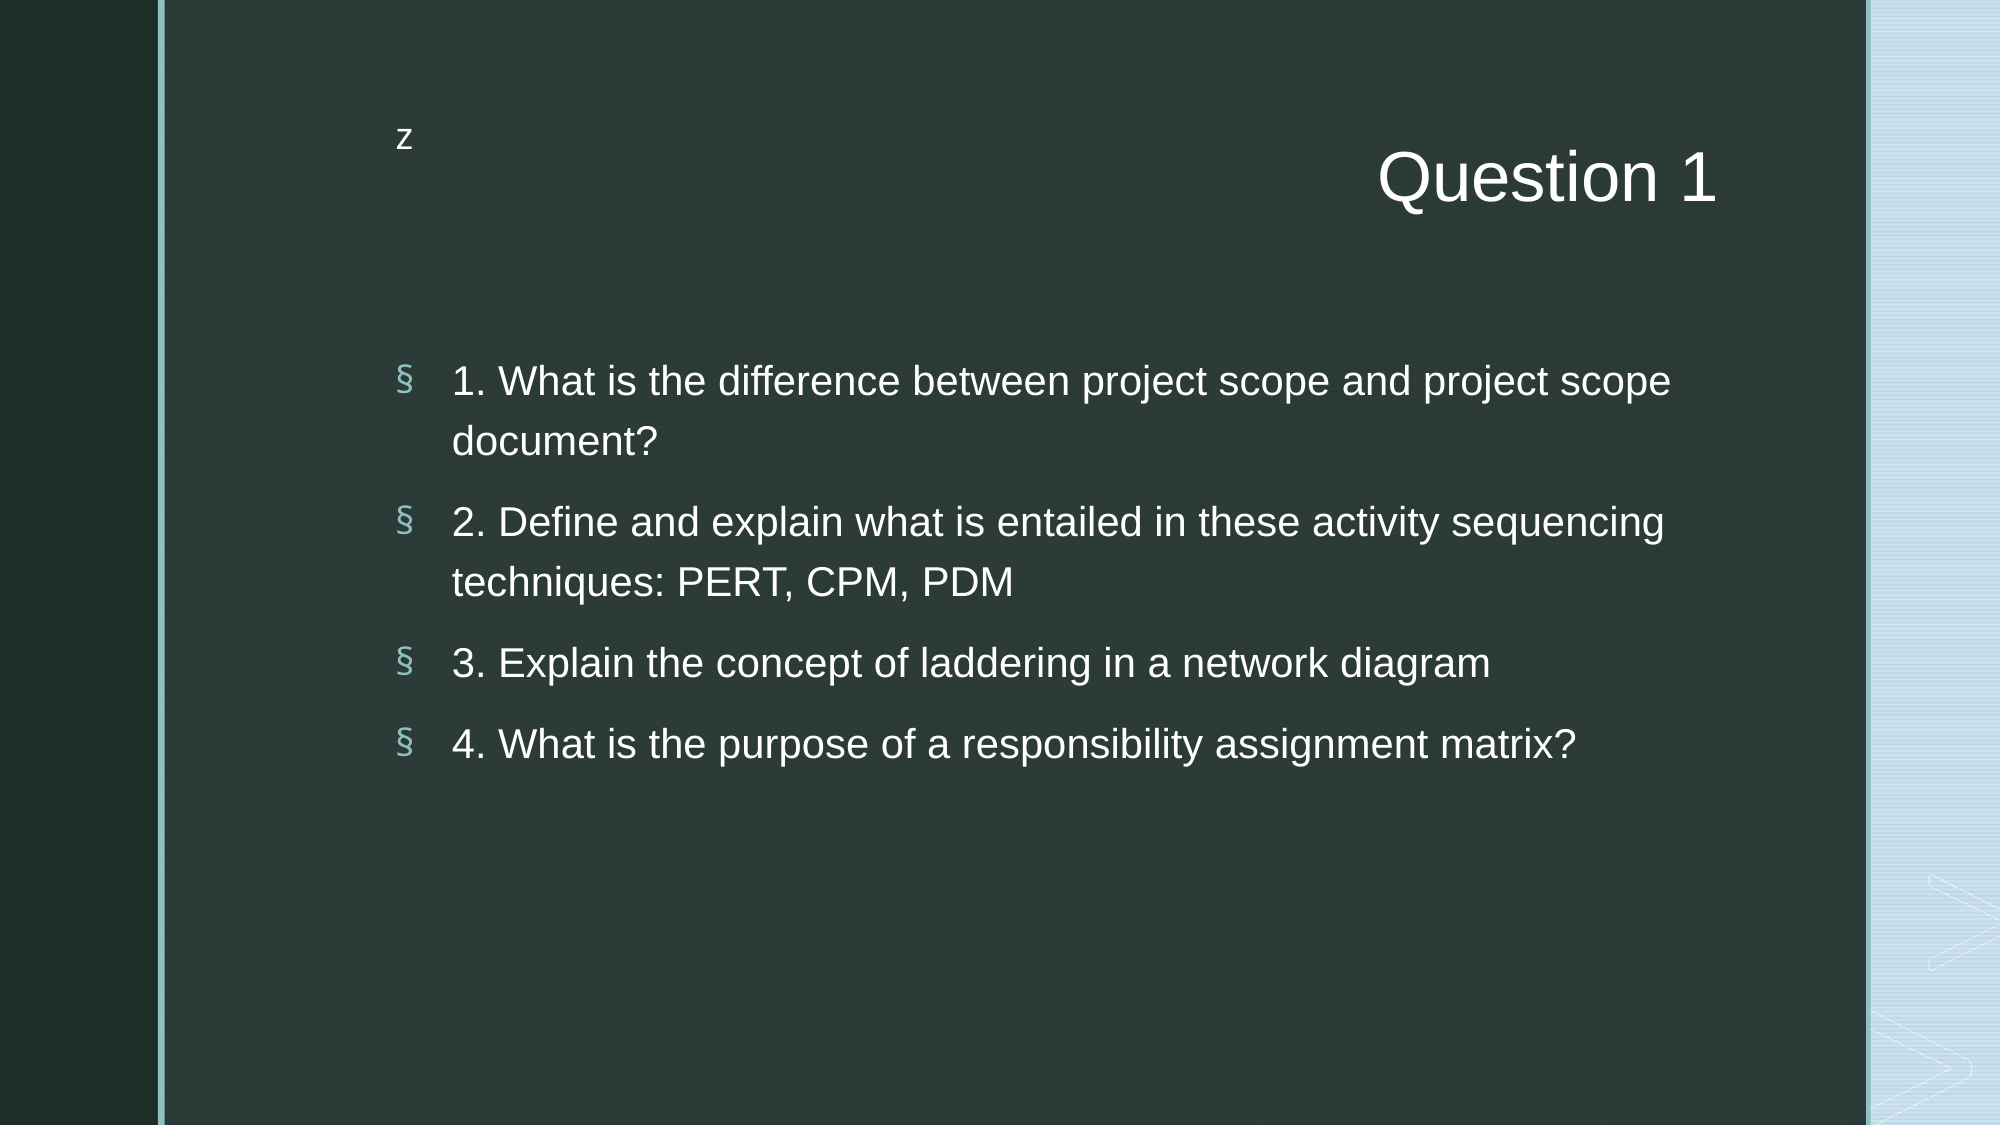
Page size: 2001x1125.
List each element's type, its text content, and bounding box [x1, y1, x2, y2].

title Question 1 [428, 132, 1734, 310]
picture [1871, 0, 2000, 1125]
list 1. What is the difference between project scope and project scope document? 2. Define and explain what is entailed in these activity sequencing techniques: PERT, CPM, PDM 3. Explain the concept of laddering in a network diagram 4. What is the purpose of a responsibility assignment matrix? [380, 336, 1734, 993]
